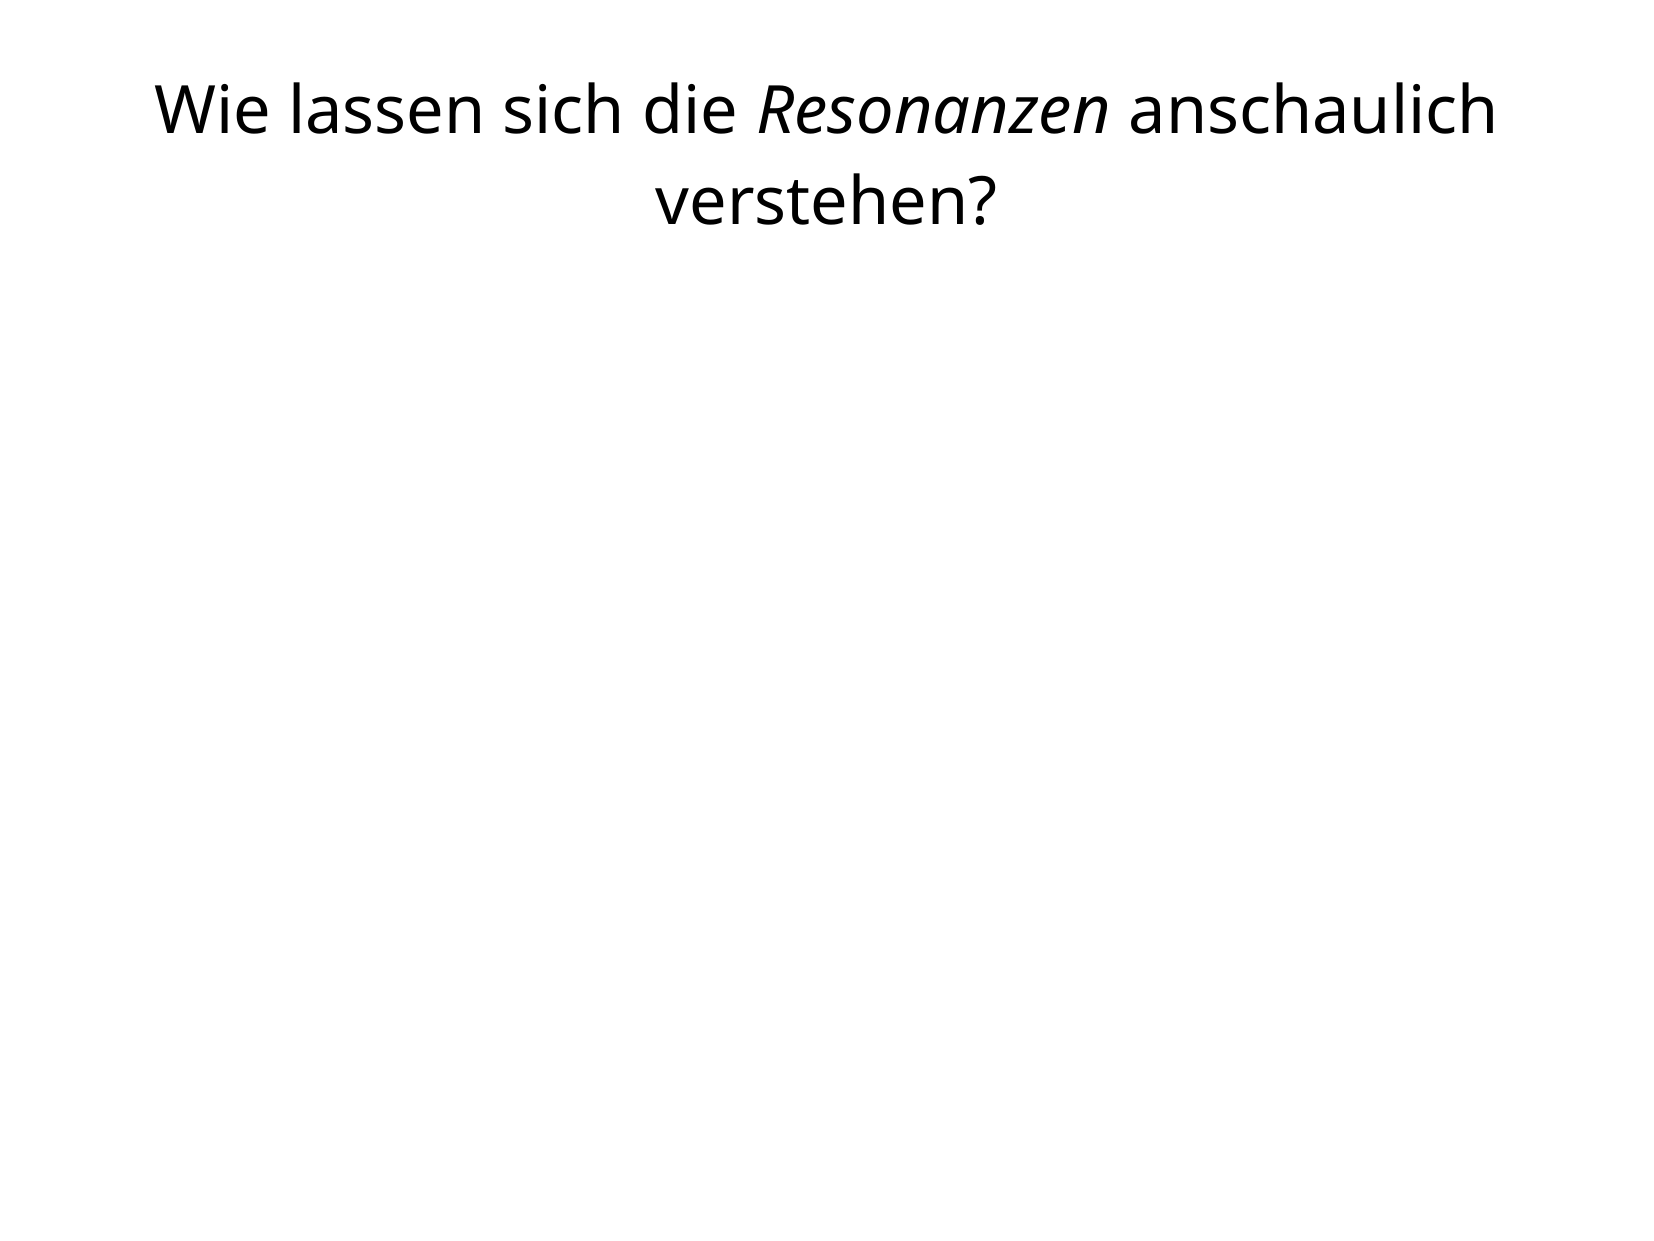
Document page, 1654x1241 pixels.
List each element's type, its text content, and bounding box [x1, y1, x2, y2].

title Wie lassen sich die Resonanzen anschaulich verstehen? [82, 49, 1571, 257]
